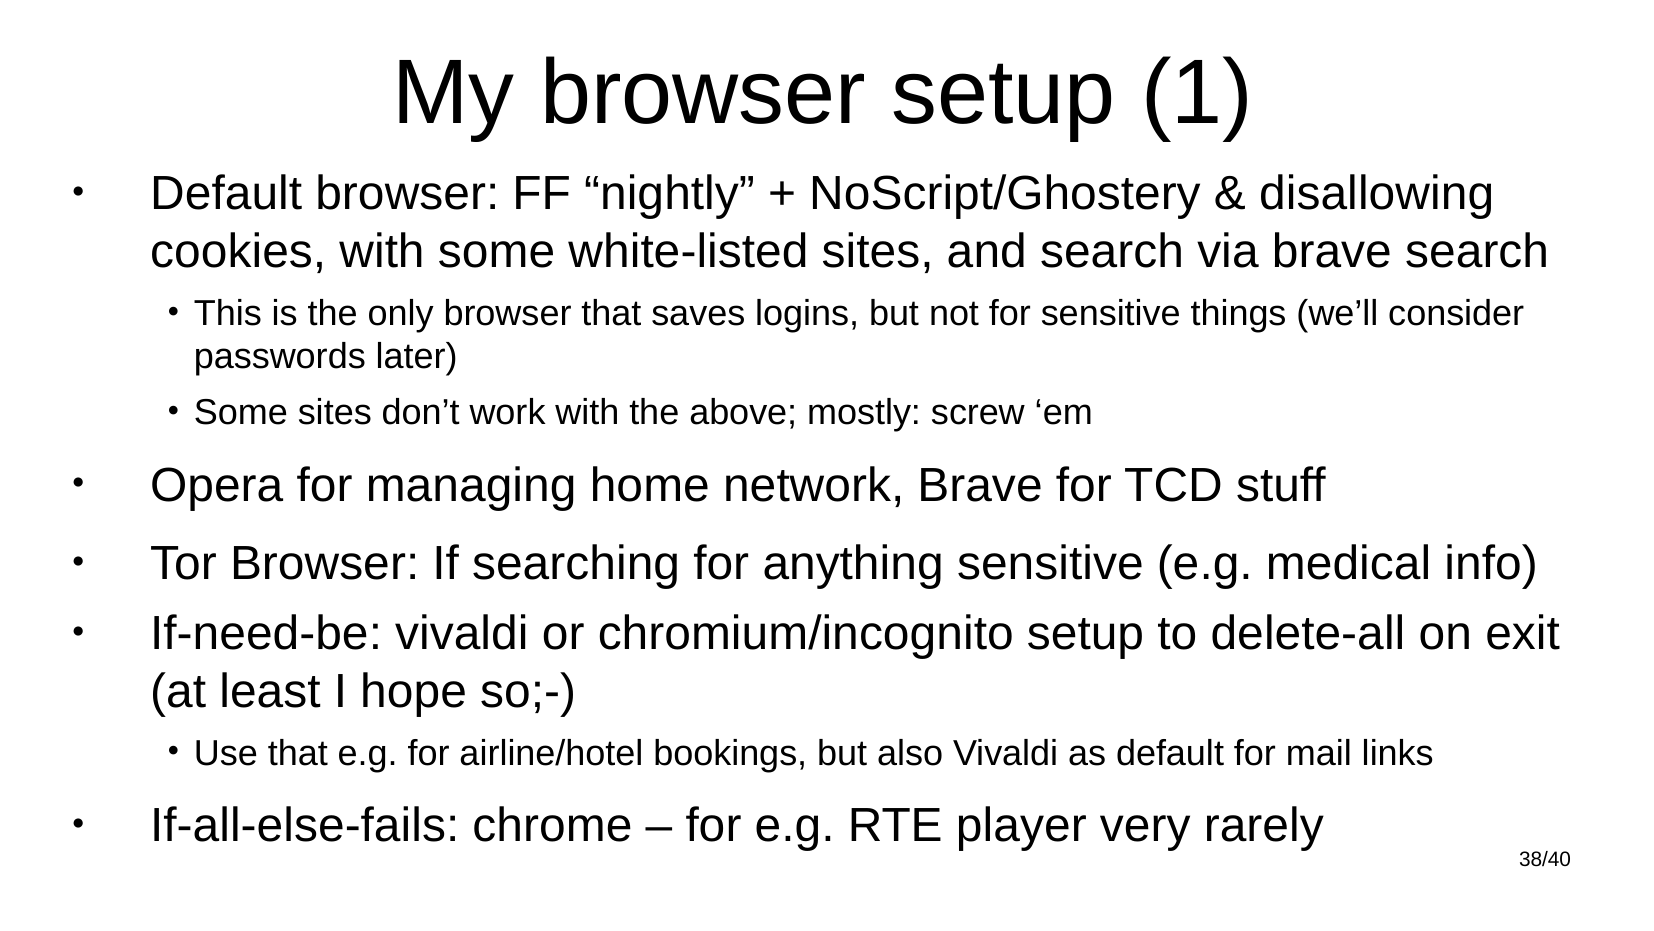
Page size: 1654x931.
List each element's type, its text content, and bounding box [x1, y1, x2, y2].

title My browser setup (1) [123, 11, 1523, 161]
list Default browser: FF “nightly” + NoScript/Ghostery & disallowing cookies, with some white-listed sites, and search via brave search This is the only browser that saves logins, but not for sensitive things (we’ll consider passwords later) Some sites don’t work with the above; mostly: screw ‘em Opera for managing home network, Brave for TCD stuff Tor Browser: If searching for anything sensitive (e.g. medical info) If-need-be: vivaldi or chromium/incognito setup to delete-all on exit (at least I hope so;-) Use that e.g. for airline/hotel bookings, but also Vivaldi as default for mail links If-all-else-fails: chrome – for e.g. RTE player very rarely [59, 161, 1595, 863]
